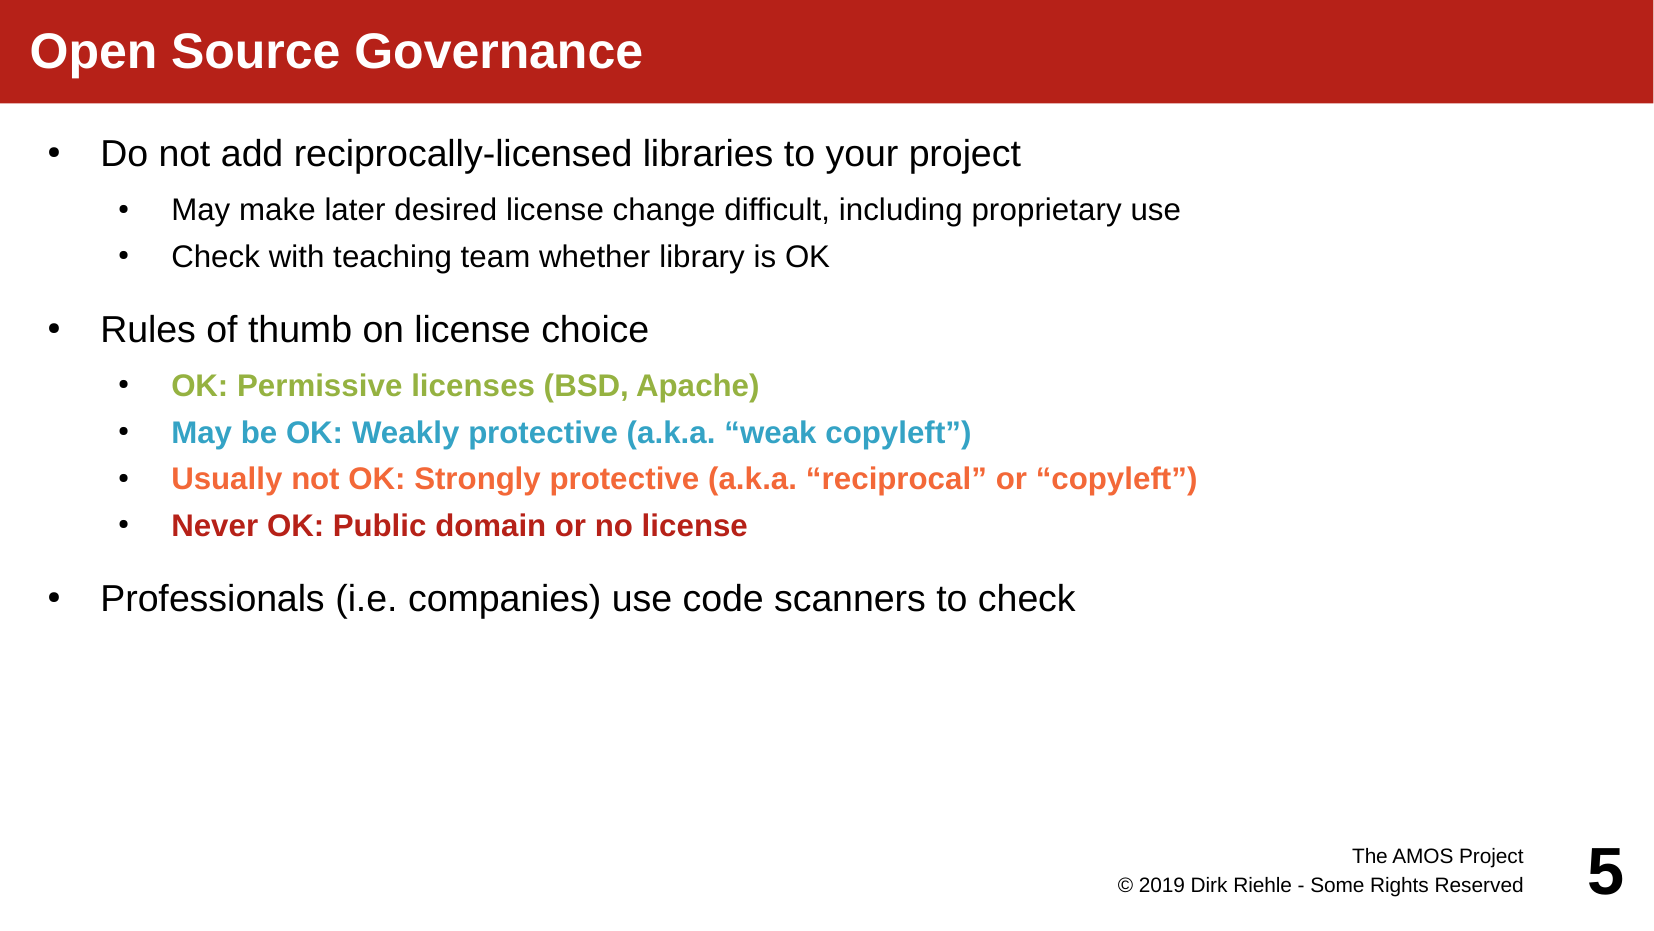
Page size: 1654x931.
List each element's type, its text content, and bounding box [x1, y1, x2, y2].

title Open Source Governance [0, 0, 1654, 104]
list Do not add reciprocally-licensed libraries to your project May make later desired license change difficult, including proprietary use Check with teaching team whether library is OK Rules of thumb on license choice OK: Permissive licenses (BSD, Apache) May be OK: Weakly protective (a.k.a. “weak copyleft”) Usually not OK: Strongly protective (a.k.a. “reciprocal” or “copyleft”) Never OK: Public domain or no license Professionals (i.e. companies) use code scanners to check [29, 132, 1625, 798]
